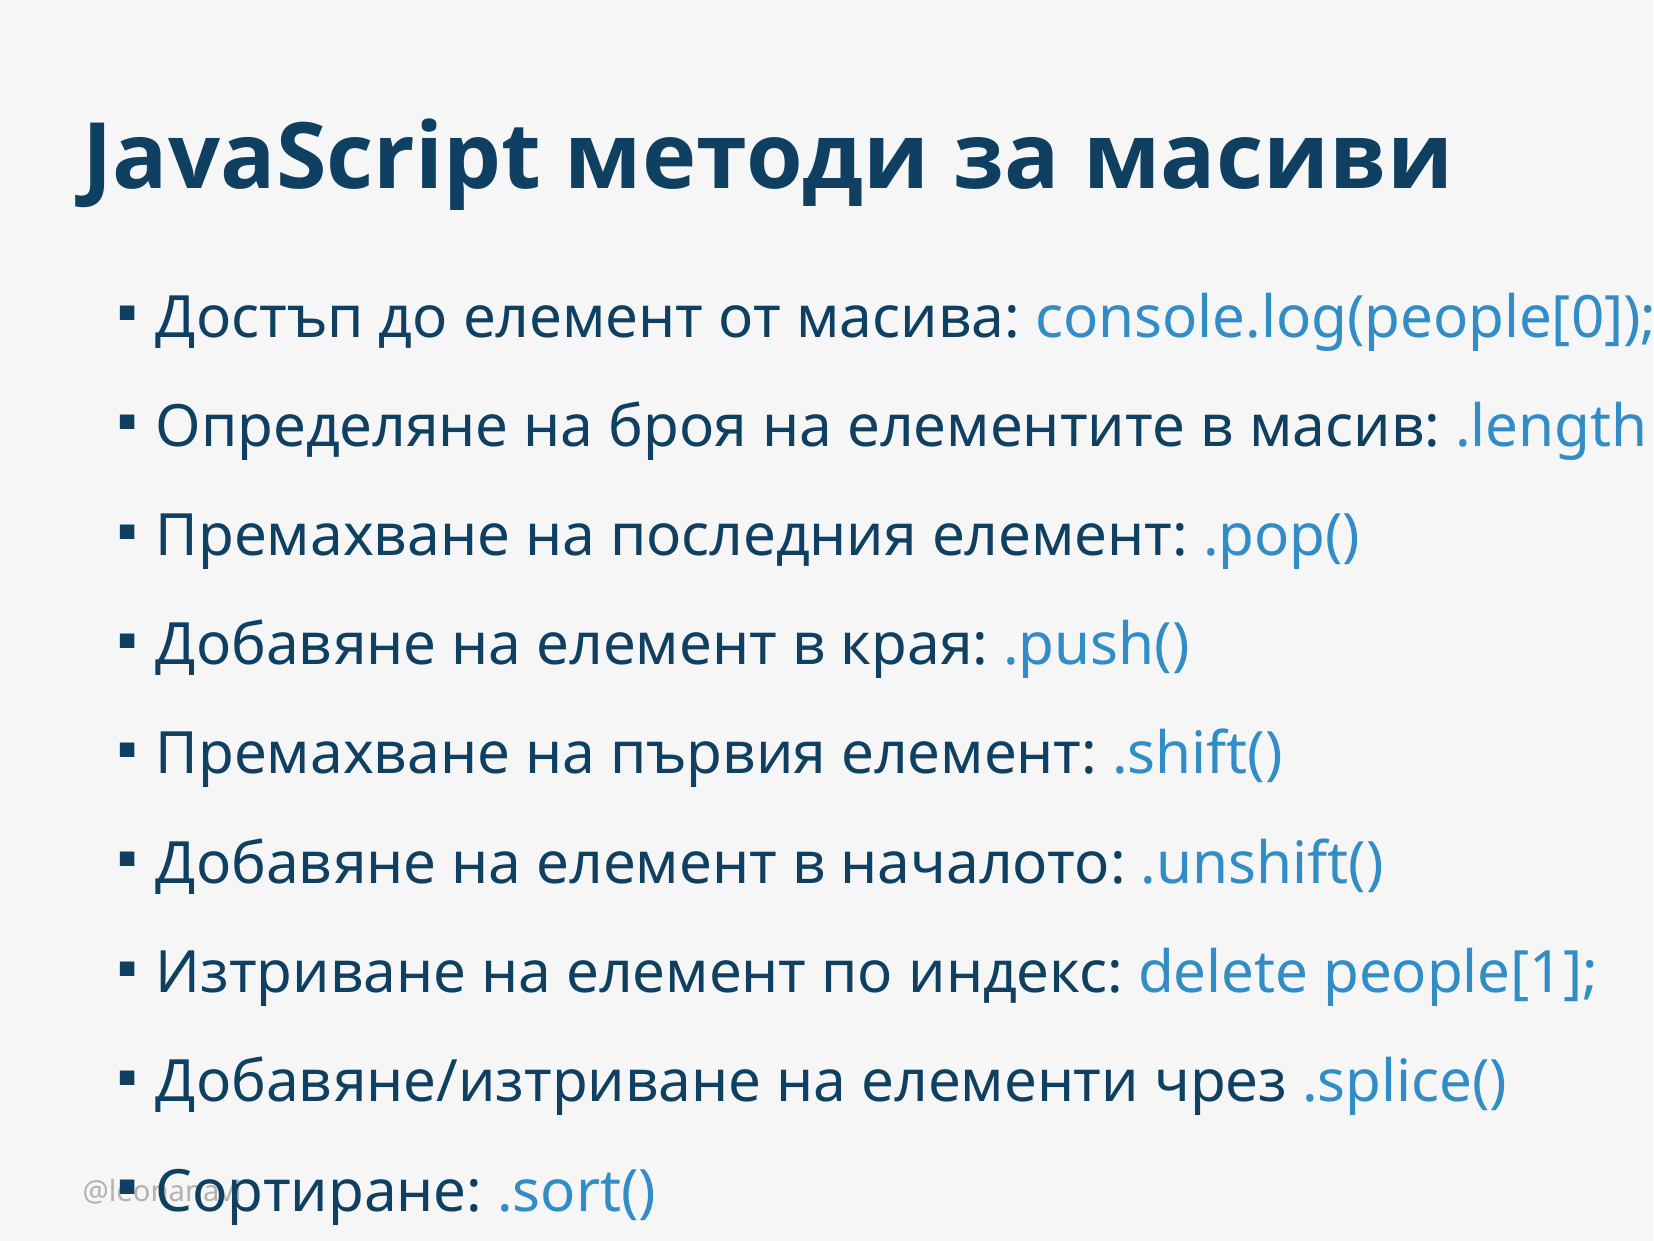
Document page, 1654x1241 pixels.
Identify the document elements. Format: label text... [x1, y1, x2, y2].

text_box Достъп до елемент от масива: console.log(people[0]); Определяне на броя на елементите в масив: .length Премахване на последния елемент: .pop() Добавяне на елемент в края: .push() Премахване на първия елемент: .shift() Добавяне на елемент в началото: .unshift() Изтриване на елемент по индекс: delete people[1]; Добавяне/изтриване на елементи чрез .splice() Сортиране: .sort() [105, 267, 1621, 1241]
title JavaScript методи за масиви [82, 49, 1571, 257]
